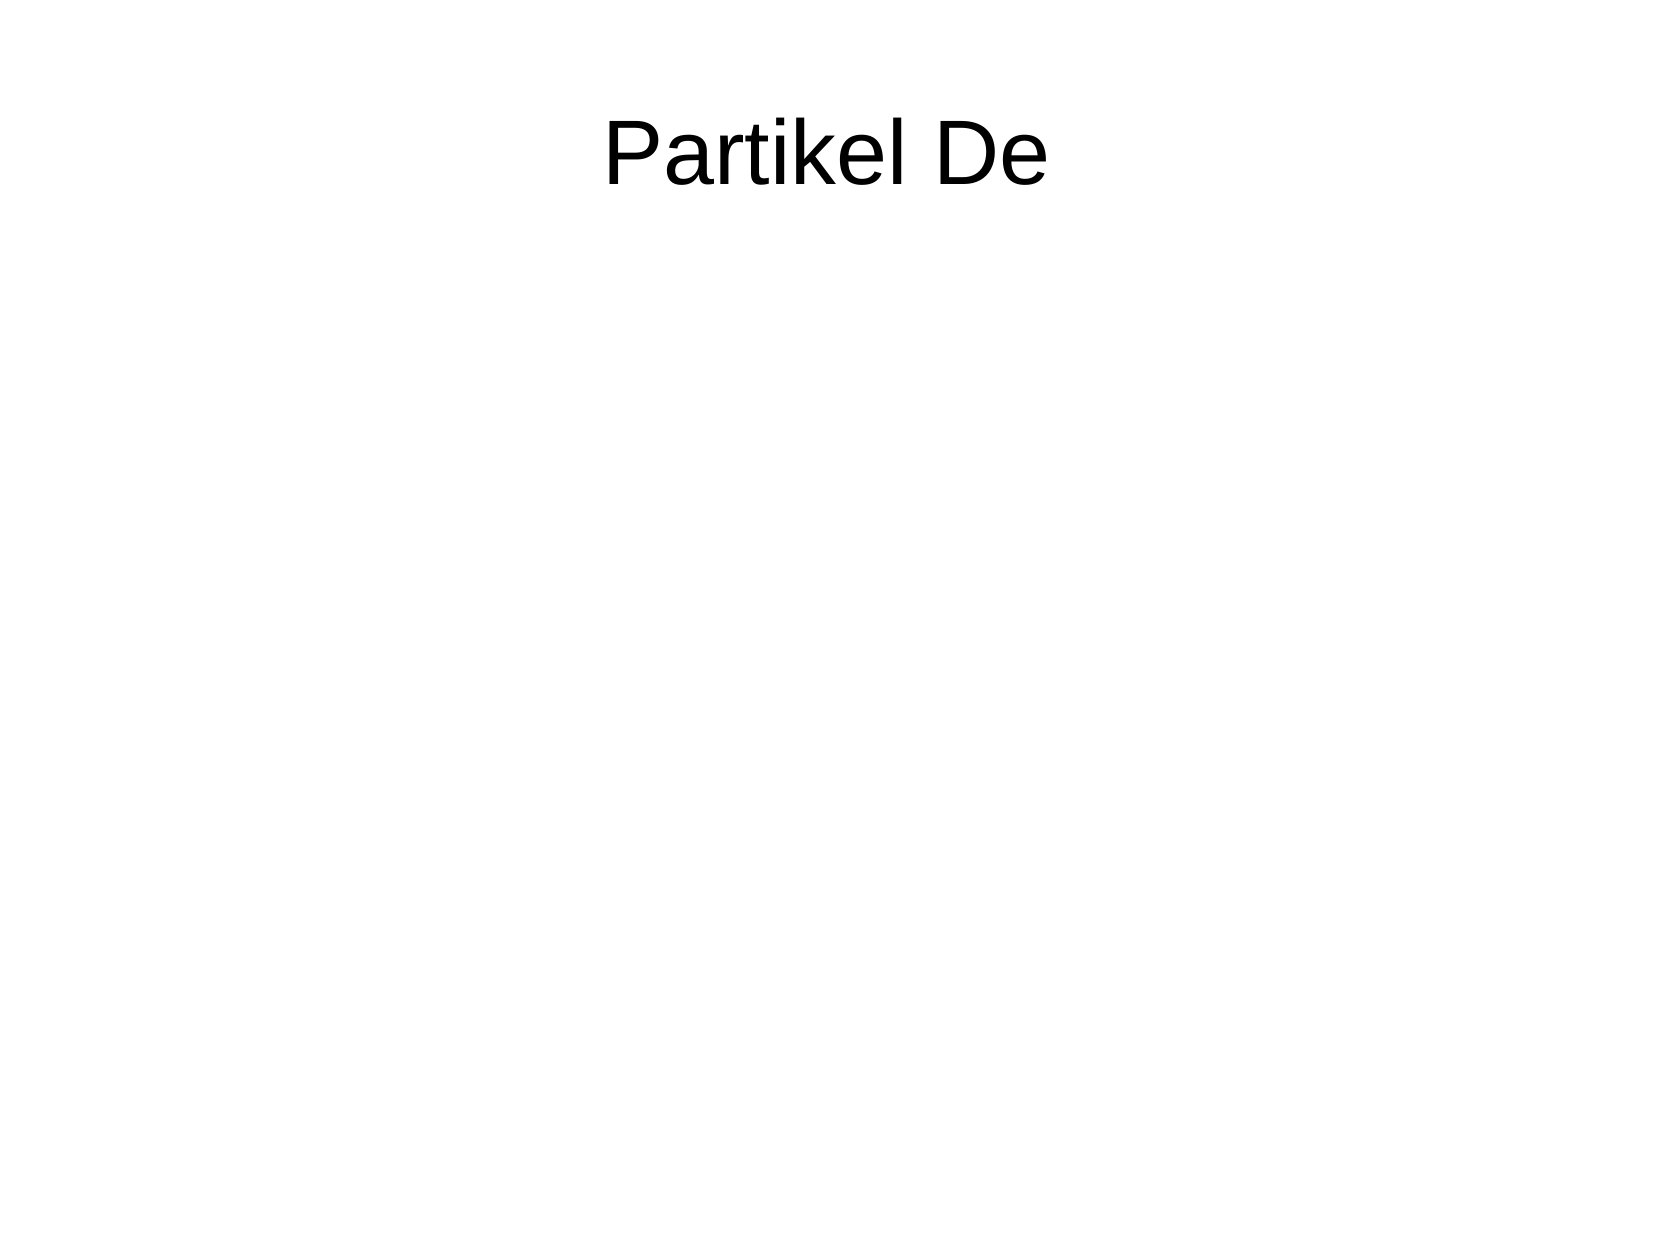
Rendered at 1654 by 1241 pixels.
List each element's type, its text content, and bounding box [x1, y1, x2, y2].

title Partikel De [82, 49, 1571, 257]
